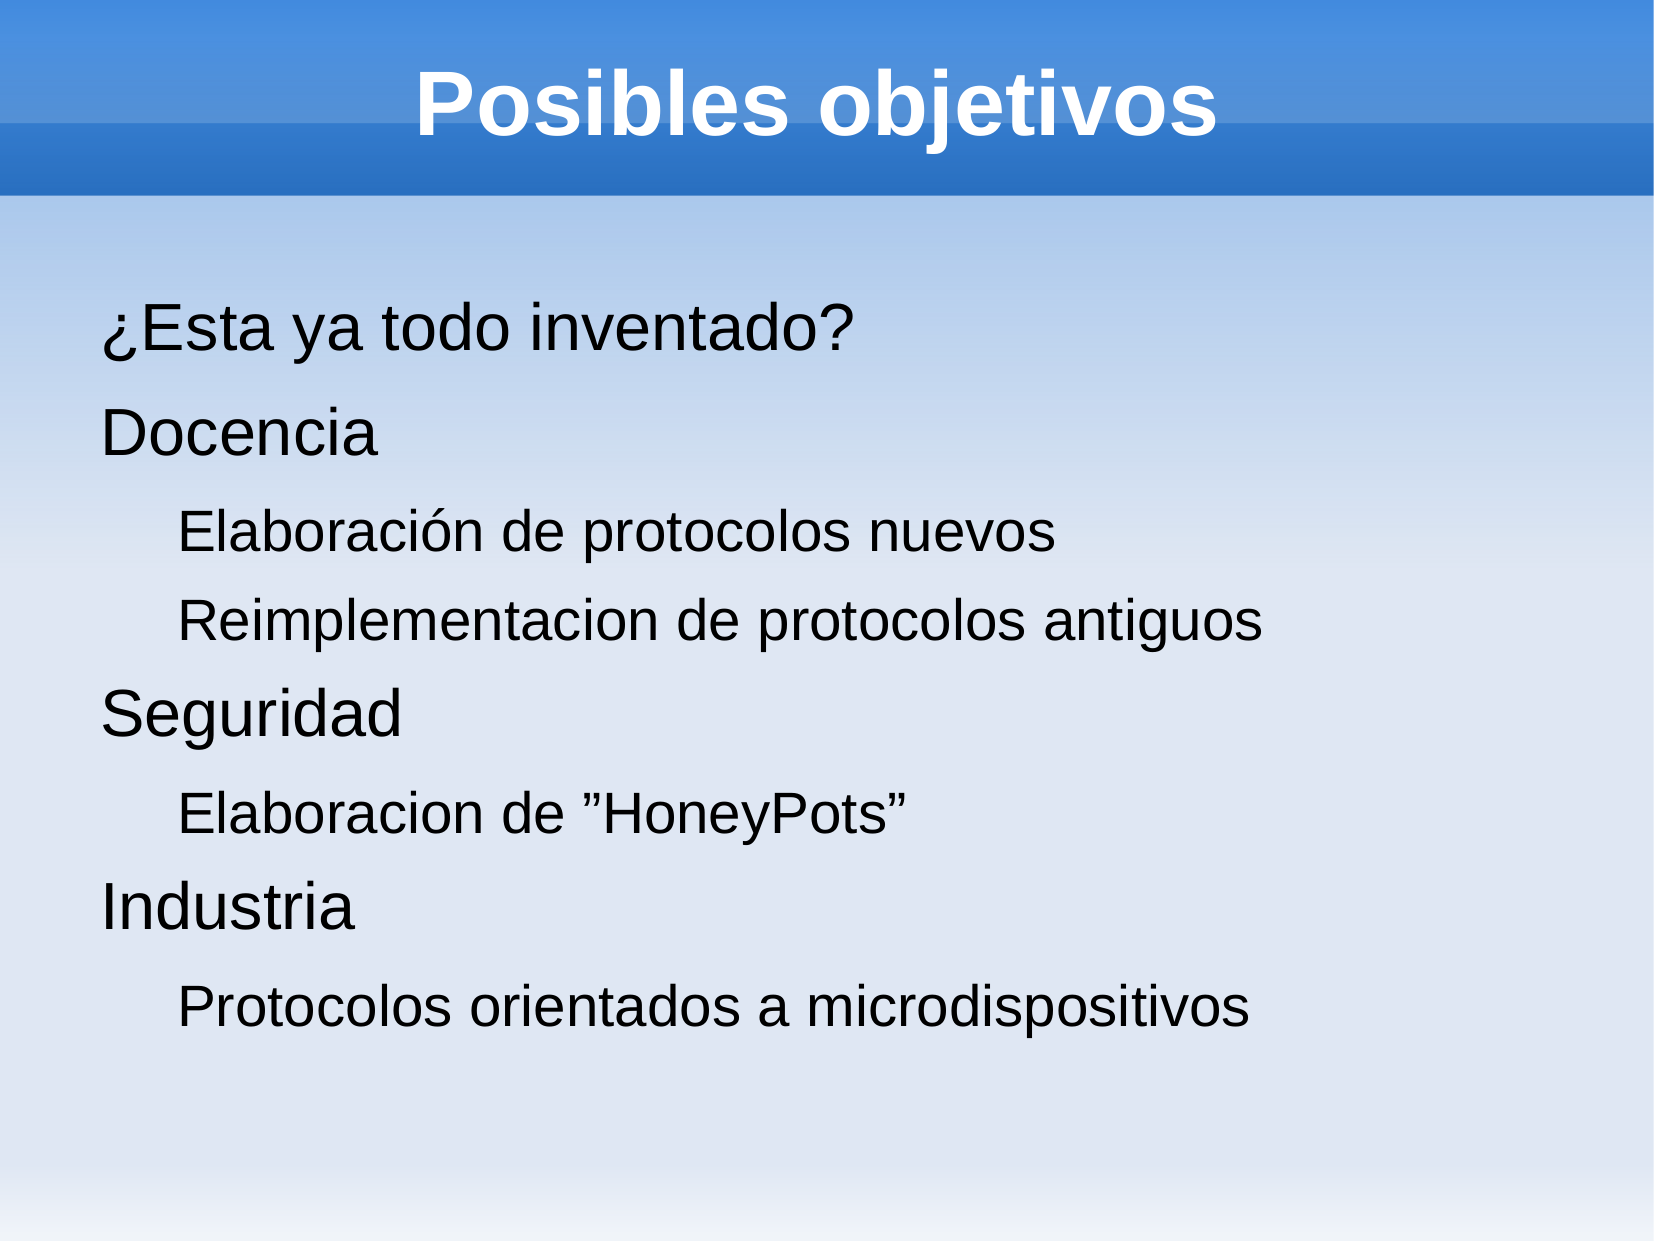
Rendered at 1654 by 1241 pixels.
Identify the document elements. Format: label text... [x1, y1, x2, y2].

list ¿Esta ya todo inventado? Docencia Elaboración de protocolos nuevos Reimplementacion de protocolos antiguos Seguridad Elaboracion de ”HoneyPots” Industria Protocolos orientados a microdispositivos [82, 290, 1571, 1102]
title Posibles objetivos [76, 7, 1565, 200]
picture [0, 0, 1654, 1241]
